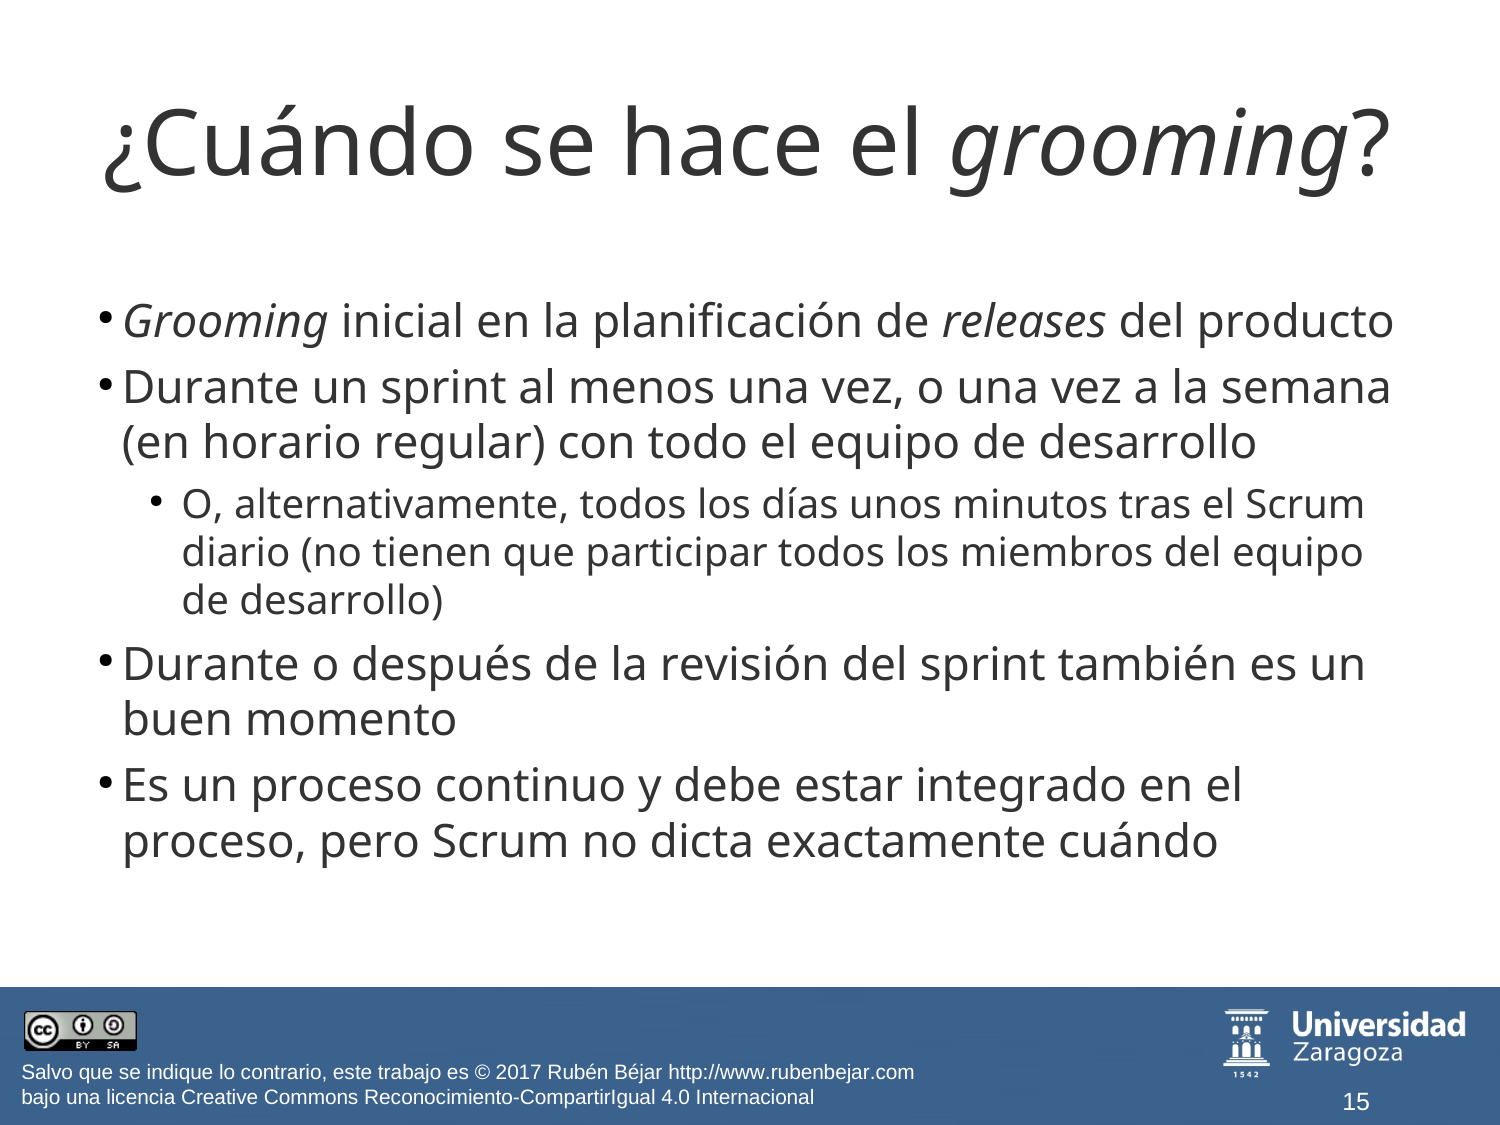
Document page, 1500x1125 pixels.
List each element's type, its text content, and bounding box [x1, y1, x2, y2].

title ¿Cuándo se hace el grooming? [74, 21, 1420, 257]
picture [0, 987, 1500, 1125]
list Grooming inicial en la planificación de releases del producto Durante un sprint al menos una vez, o una vez a la semana (en horario regular) con todo el equipo de desarrollo O, alternativamente, todos los días unos minutos tras el Scrum diario (no tienen que participar todos los miembros del equipo de desarrollo) Durante o después de la revisión del sprint también es un buen momento Es un proceso continuo y debe estar integrado en el proceso, pero Scrum no dicta exactamente cuándo [82, 283, 1418, 957]
